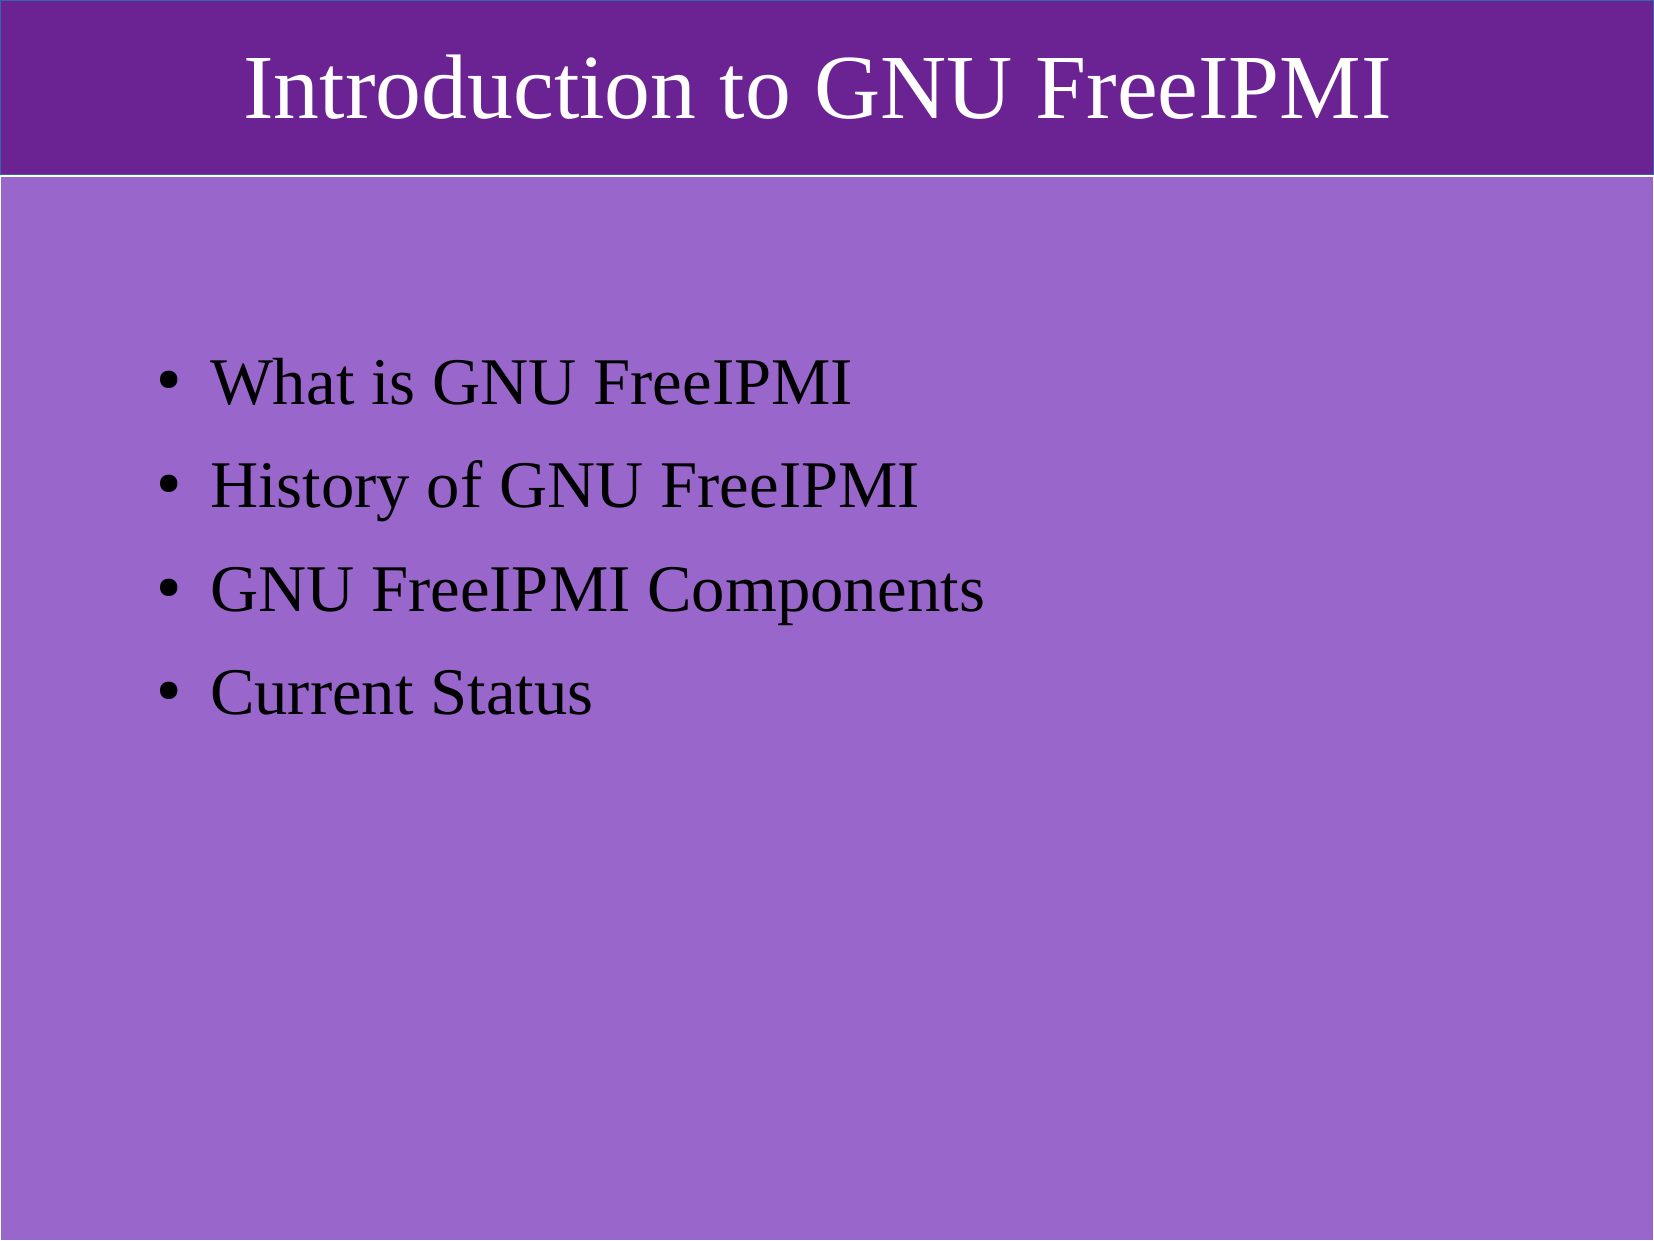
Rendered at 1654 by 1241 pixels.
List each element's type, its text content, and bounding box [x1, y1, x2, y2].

title Introduction to GNU FreeIPMI [112, 0, 1525, 175]
list What is GNU FreeIPMI History of GNU FreeIPMI GNU FreeIPMI Components Current Status [121, 344, 1534, 1127]
